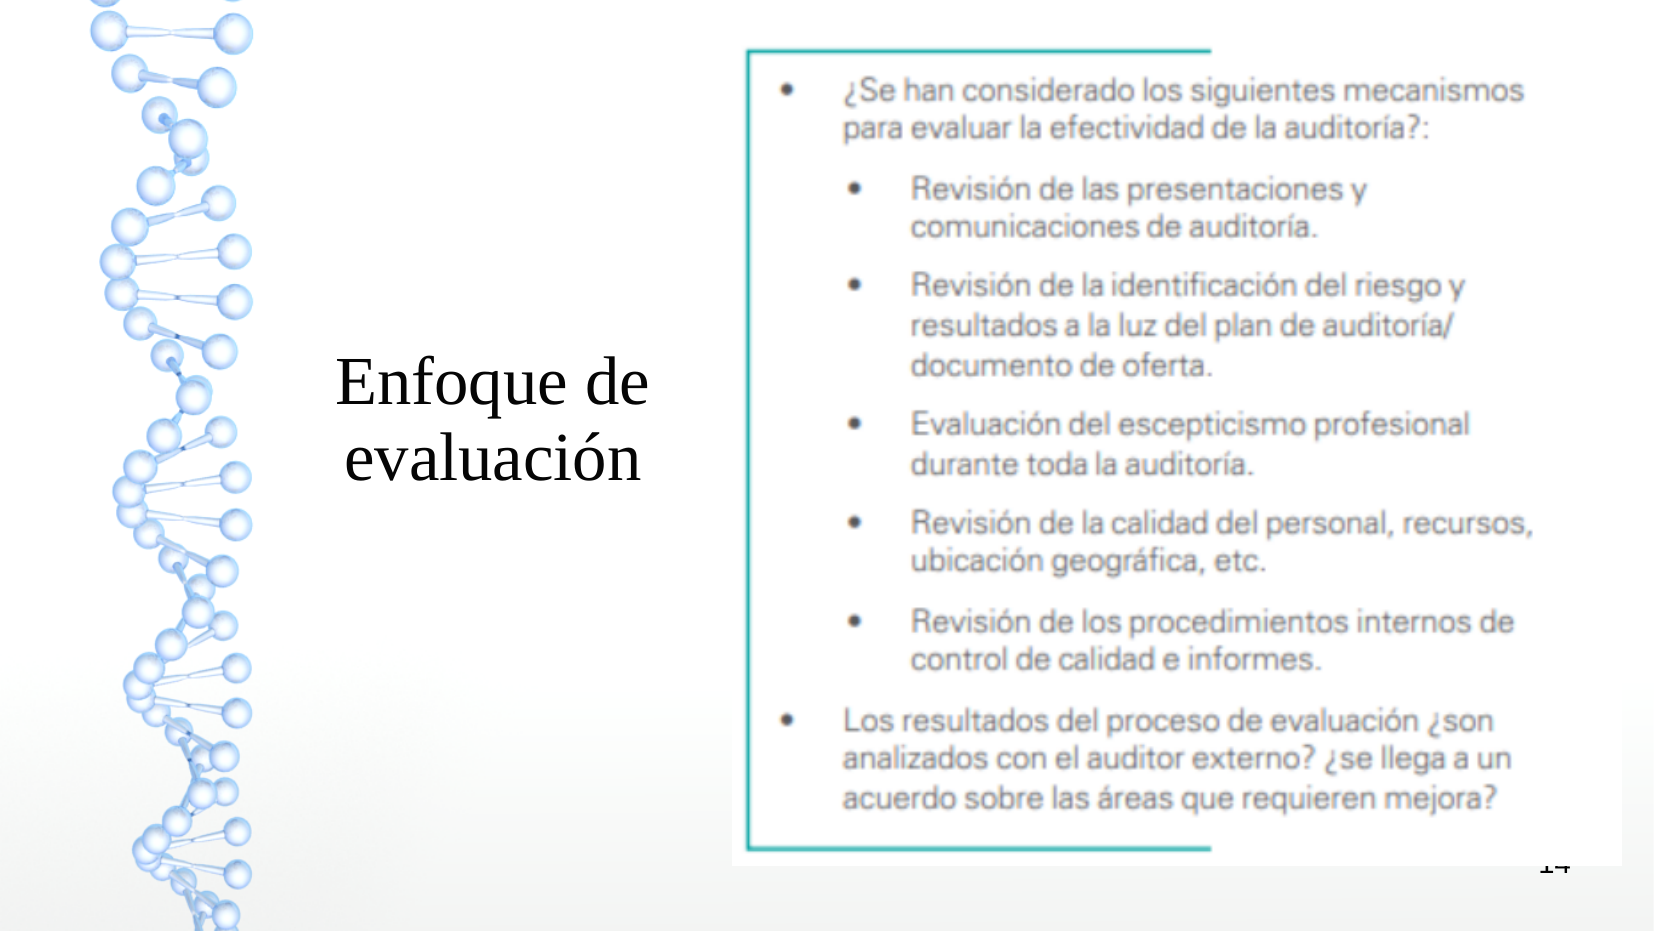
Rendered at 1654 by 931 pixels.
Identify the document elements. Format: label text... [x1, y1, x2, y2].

title Enfoque de evaluación [271, 342, 715, 497]
picture [0, 0, 1654, 931]
